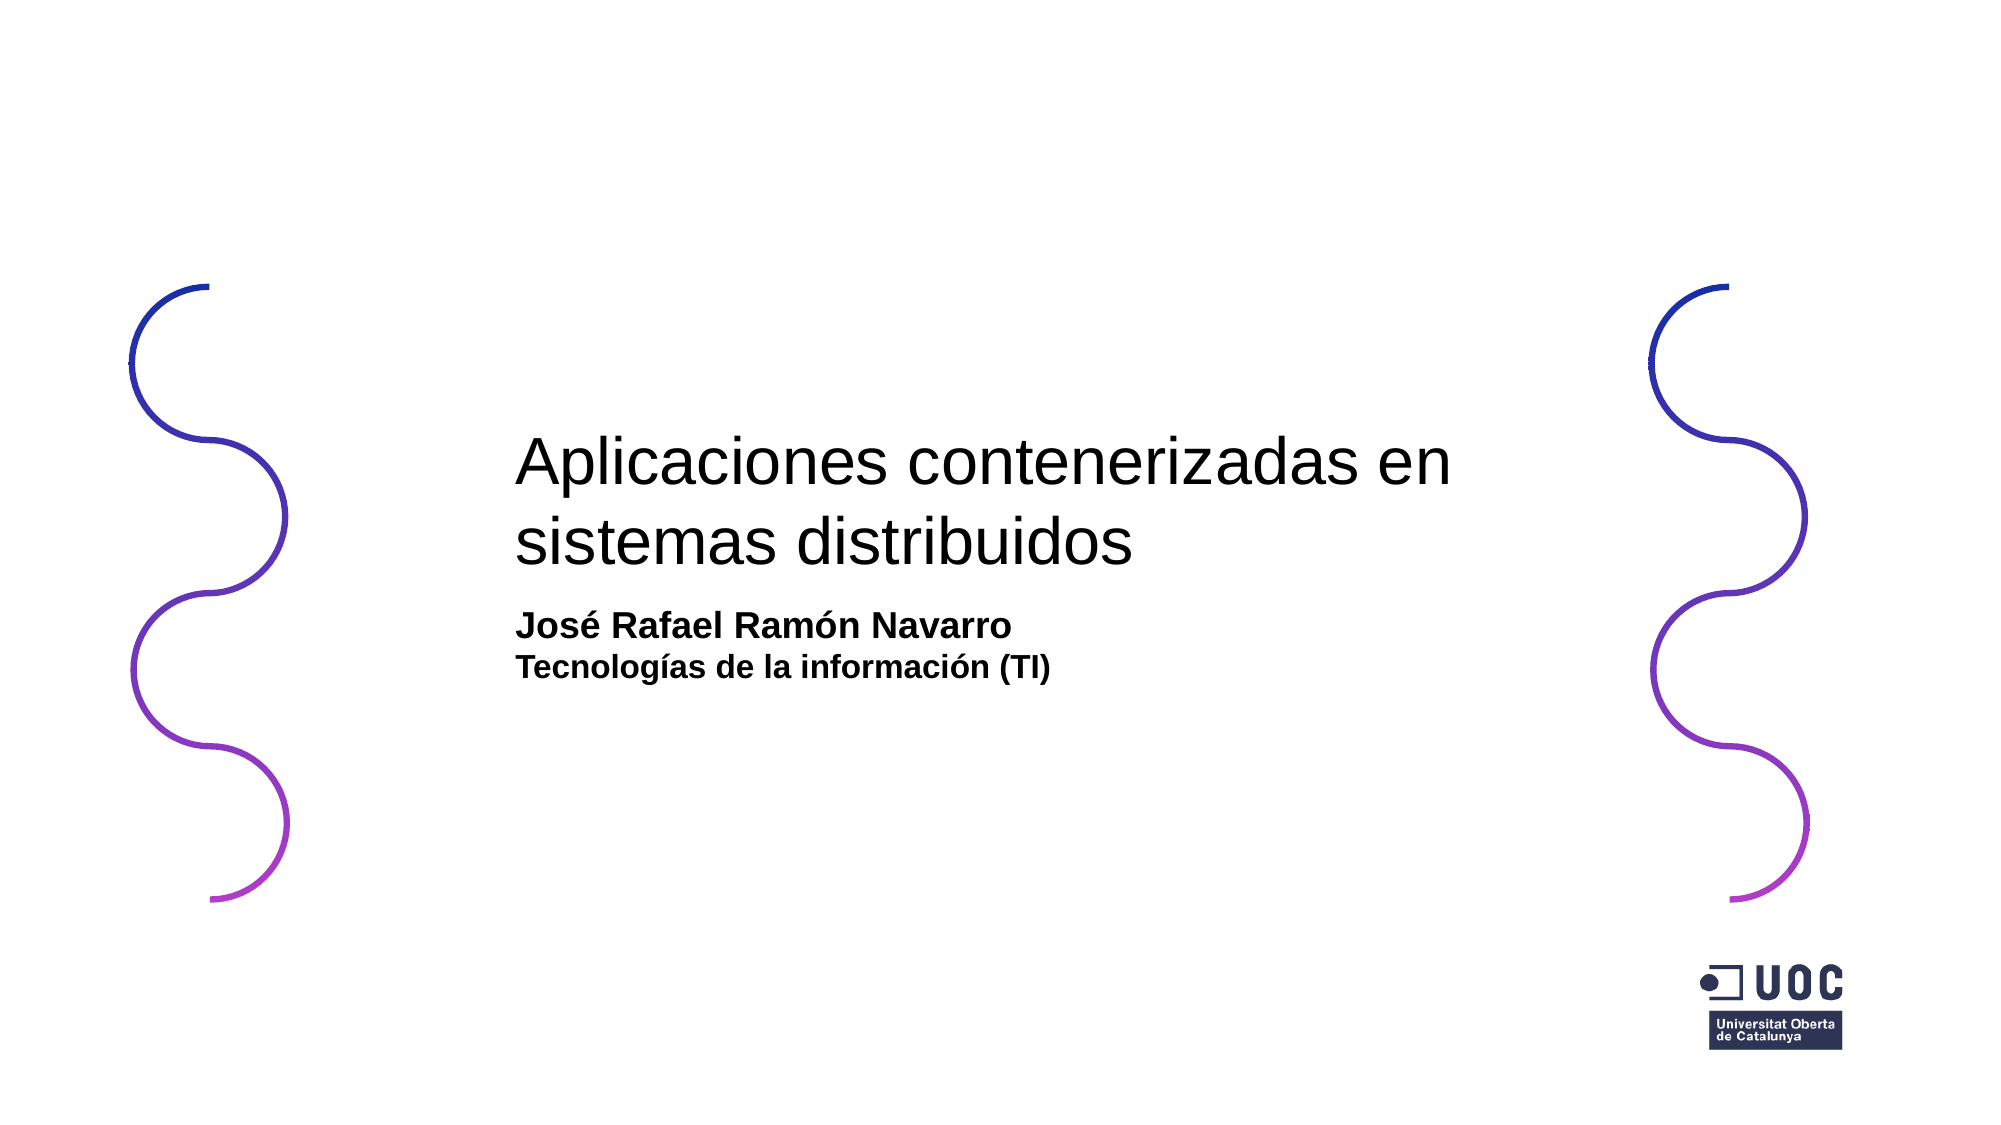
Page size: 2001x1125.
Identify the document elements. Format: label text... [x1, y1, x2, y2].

text_box [1648, 283, 1810, 903]
picture [1669, 940, 1873, 1088]
text_box [128, 283, 291, 903]
text_box José Rafael Ramón Navarro Tecnologías de la información (TI) [500, 593, 1501, 740]
text_box Aplicaciones contenerizadas en sistemas distribuidos [500, 409, 1501, 587]
